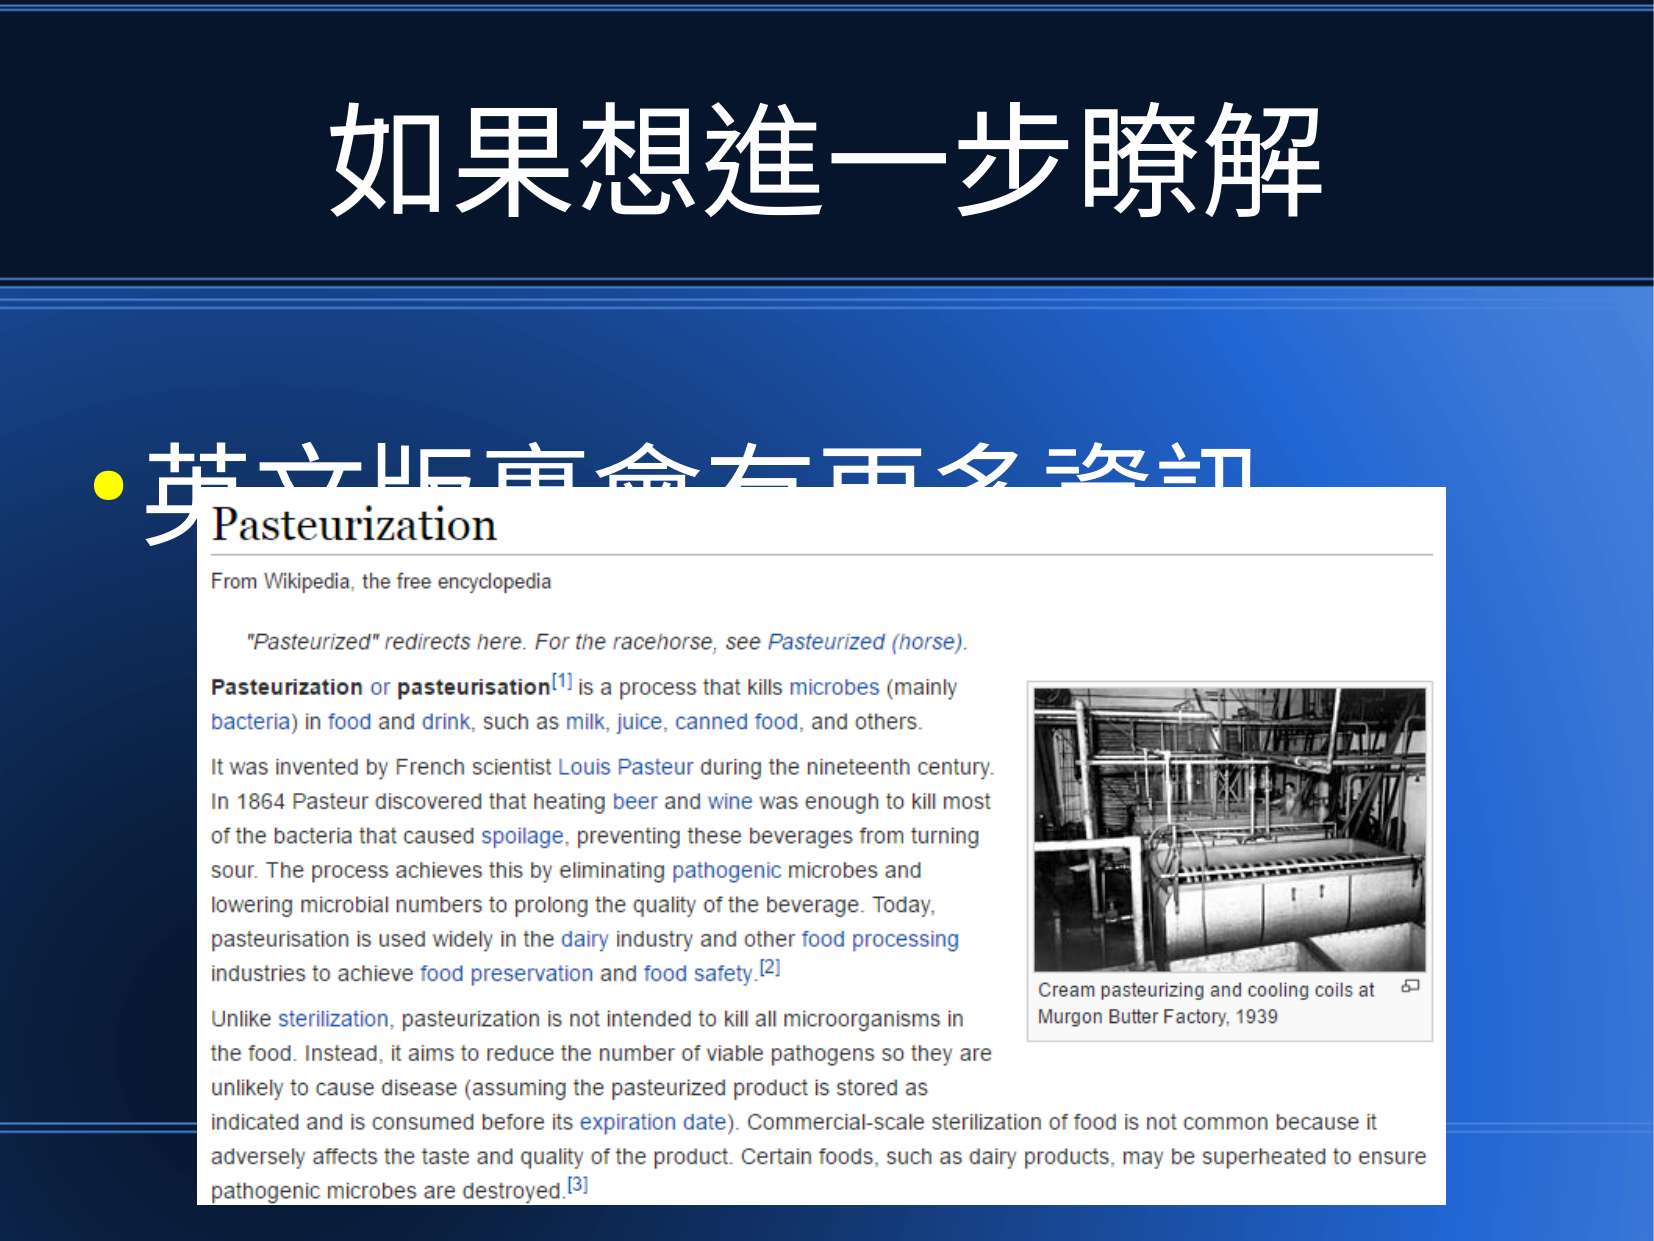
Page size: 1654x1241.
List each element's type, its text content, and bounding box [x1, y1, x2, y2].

picture [0, 0, 1654, 1241]
title 如果想進一步瞭解 [82, 49, 1571, 257]
picture [197, 487, 1446, 1205]
list 英文版裏會有更多資訊 [70, 325, 1560, 1241]
